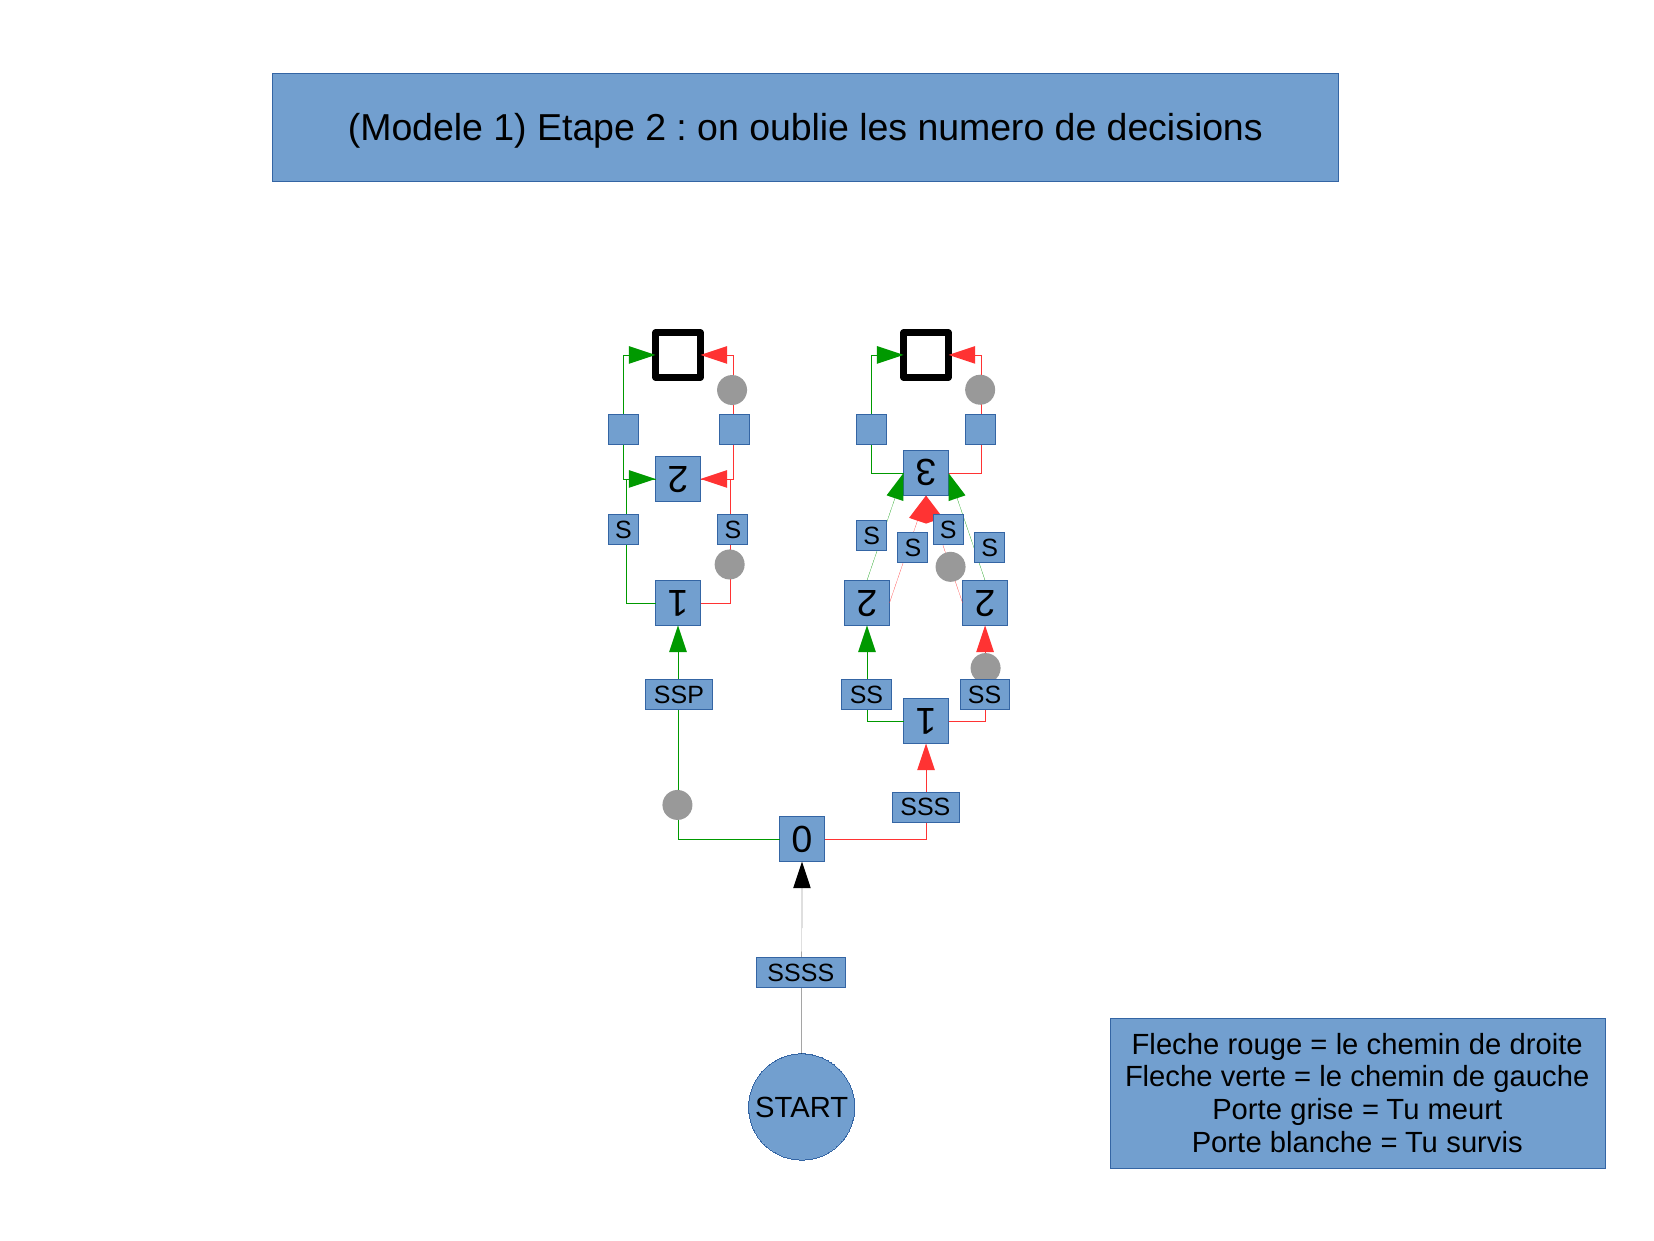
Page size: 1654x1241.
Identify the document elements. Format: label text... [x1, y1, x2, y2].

text_box [714, 549, 745, 580]
text_box S [608, 514, 639, 545]
text_box SSP [645, 679, 713, 710]
text_box [662, 789, 693, 820]
text_box [965, 374, 996, 405]
text_box START [748, 1053, 855, 1161]
text_box [903, 332, 949, 378]
text_box [608, 414, 639, 445]
text_box [935, 551, 966, 582]
text_box [655, 332, 701, 378]
text_box SS [841, 679, 892, 710]
text_box 0 [779, 816, 825, 862]
text_box [717, 375, 748, 406]
text_box [970, 653, 1001, 679]
text_box 2 [655, 456, 701, 502]
text_box 3 [903, 450, 949, 496]
text_box 1 [655, 580, 701, 626]
text_box SSSS [756, 957, 846, 988]
text_box S [974, 532, 1005, 563]
text_box S [933, 514, 964, 545]
text_box 2 [844, 580, 890, 626]
text_box S [897, 532, 928, 563]
text_box 2 [962, 580, 1008, 626]
text_box SS [960, 679, 1010, 710]
text_box SSS [892, 792, 960, 823]
text_box [965, 414, 996, 445]
text_box [856, 414, 887, 445]
text_box Fleche rouge = le chemin de droite Fleche verte = le chemin de gauche Porte grise = Tu meurt Porte blanche = Tu survis [1110, 1018, 1606, 1169]
text_box [719, 414, 750, 445]
text_box 1 [903, 698, 949, 744]
text_box S [856, 520, 887, 551]
text_box S [717, 514, 748, 545]
text_box (Modele 1) Etape 2 : on oublie les numero de decisions [272, 73, 1339, 182]
